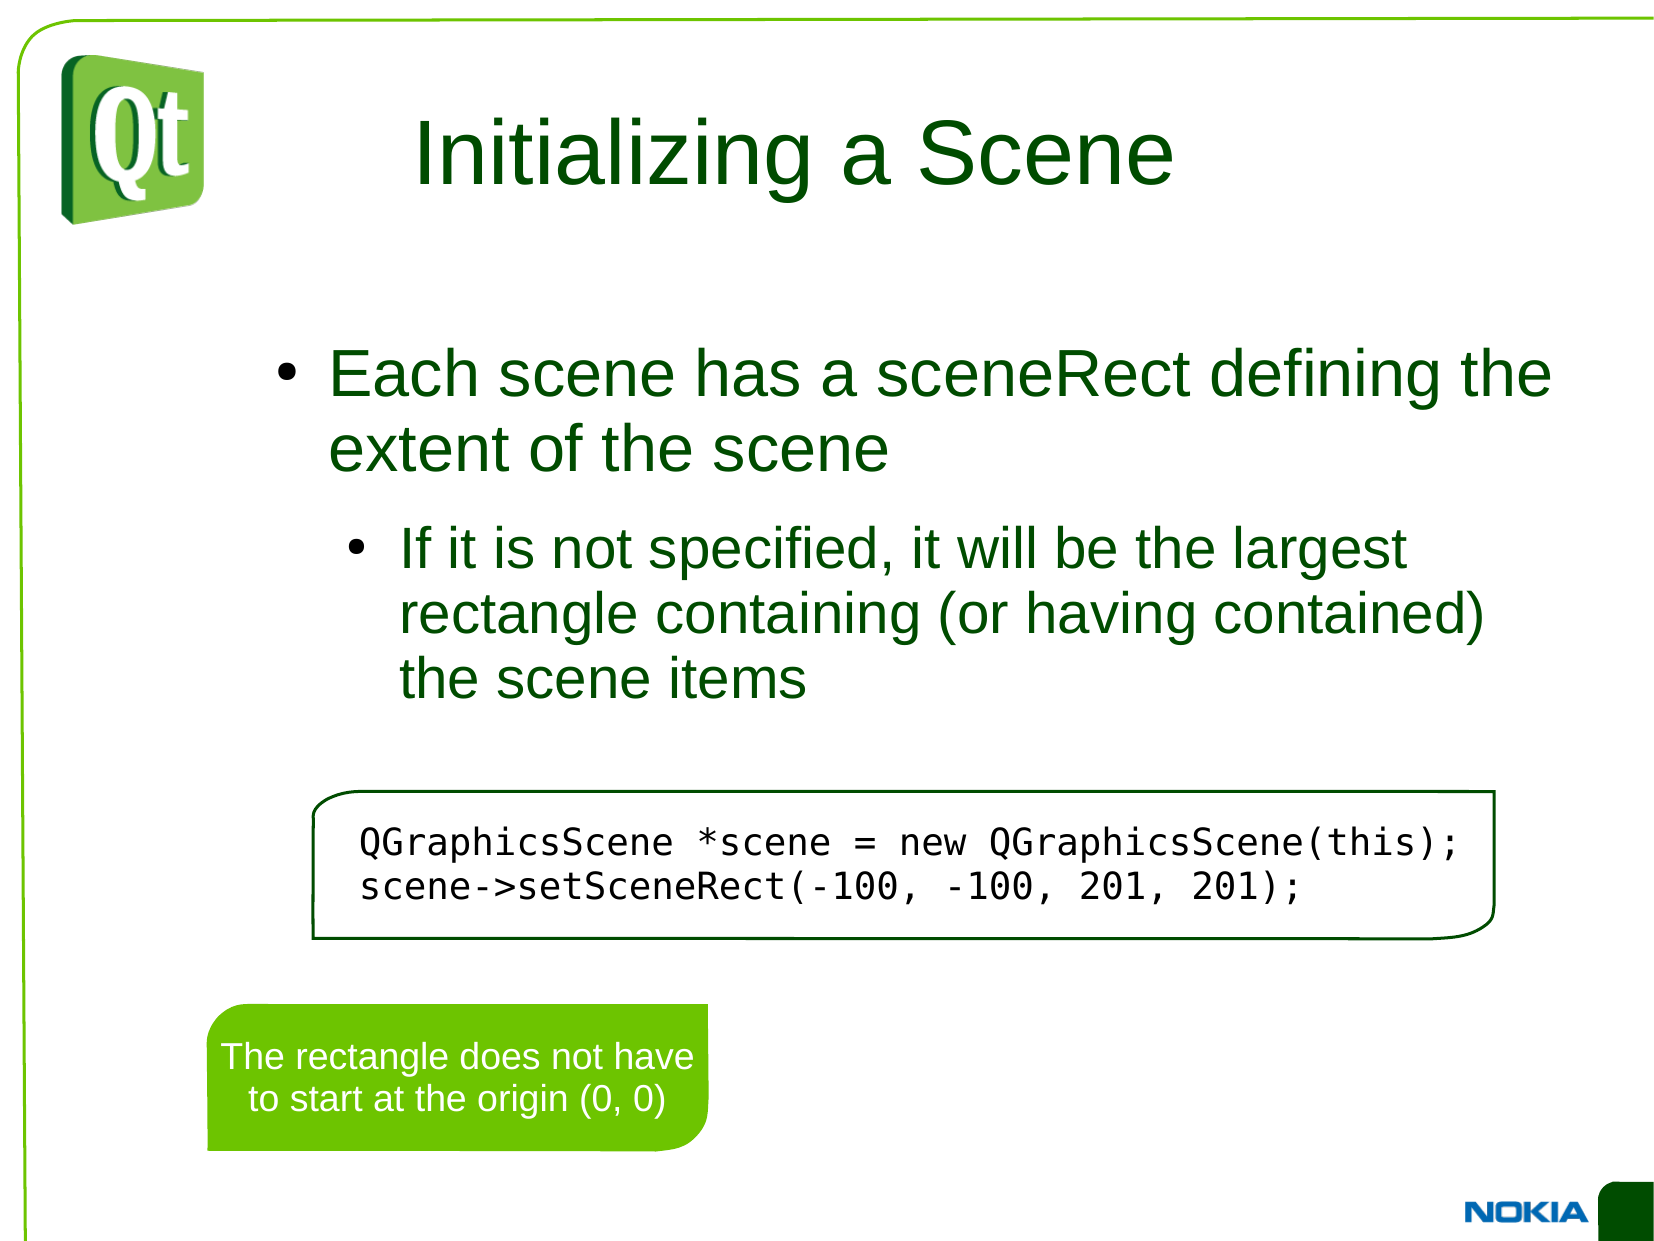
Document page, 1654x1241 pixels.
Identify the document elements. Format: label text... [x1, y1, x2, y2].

picture [61, 55, 204, 225]
list Each scene has a sceneRect defining the extent of the scene If it is not specified, it will be the largest rectangle containing (or having contained) the scene items [257, 336, 1577, 1085]
text_box QGraphicsScene *scene = new QGraphicsScene(this); scene->setSceneRect(-100, -100, 201, 201); [344, 813, 1477, 916]
text_box The rectangle does not have to start at the origin (0, 0) [206, 1003, 709, 1152]
picture [1465, 1201, 1589, 1223]
title Initializing a Scene [257, 56, 1333, 250]
